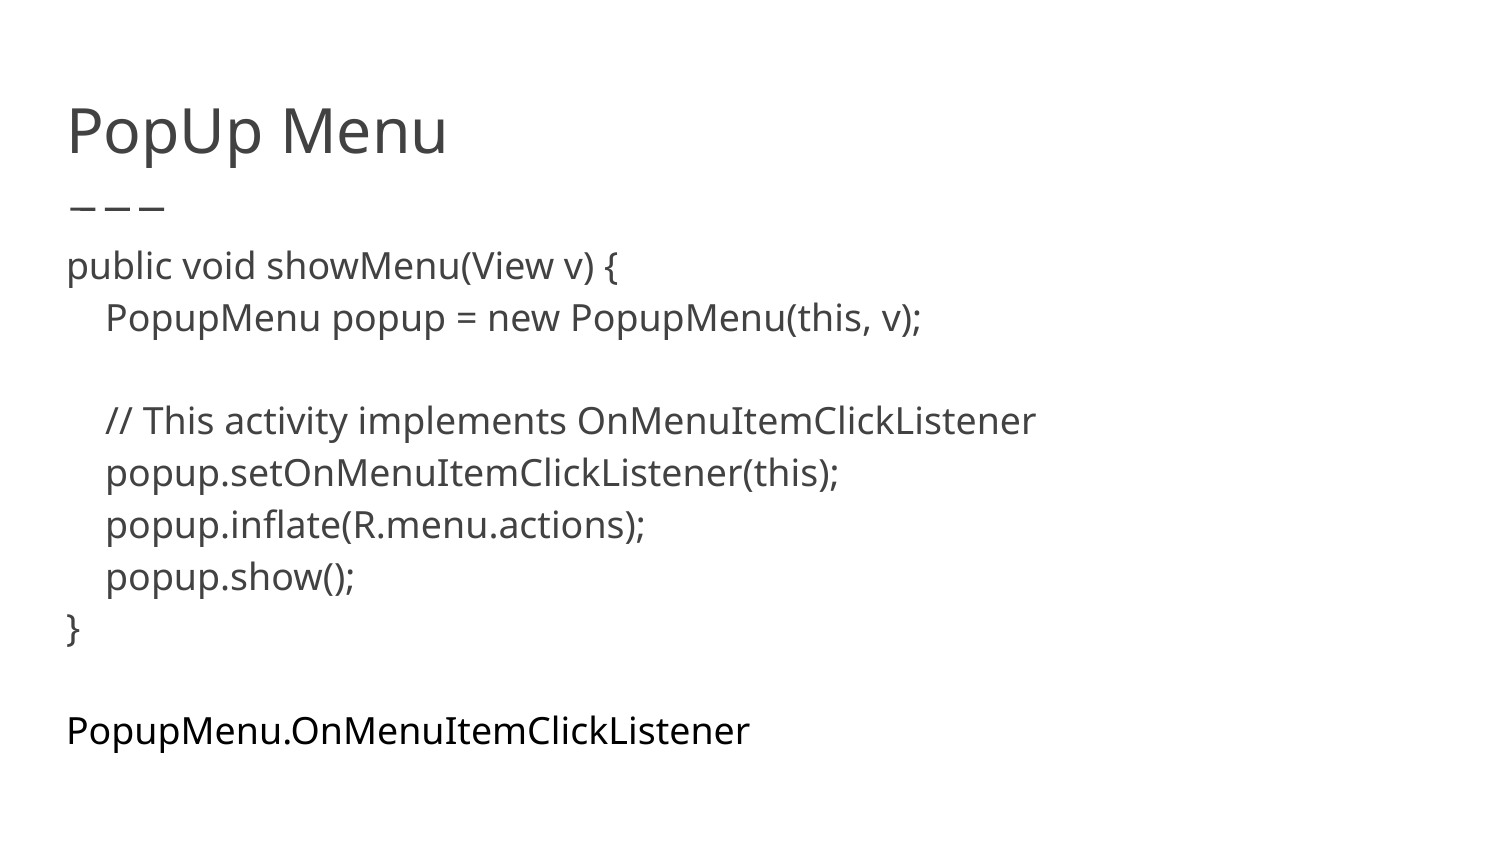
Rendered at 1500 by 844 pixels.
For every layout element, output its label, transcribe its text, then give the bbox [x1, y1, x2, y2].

list public void showMenu(View v) { PopupMenu popup = new PopupMenu(this, v); // This activity implements OnMenuItemClickListener popup.setOnMenuItemClickListener(this); popup.inflate(R.menu.actions); popup.show(); } PopupMenu.OnMenuItemClickListener [51, 220, 1449, 781]
title PopUp Menu [51, 61, 1449, 182]
